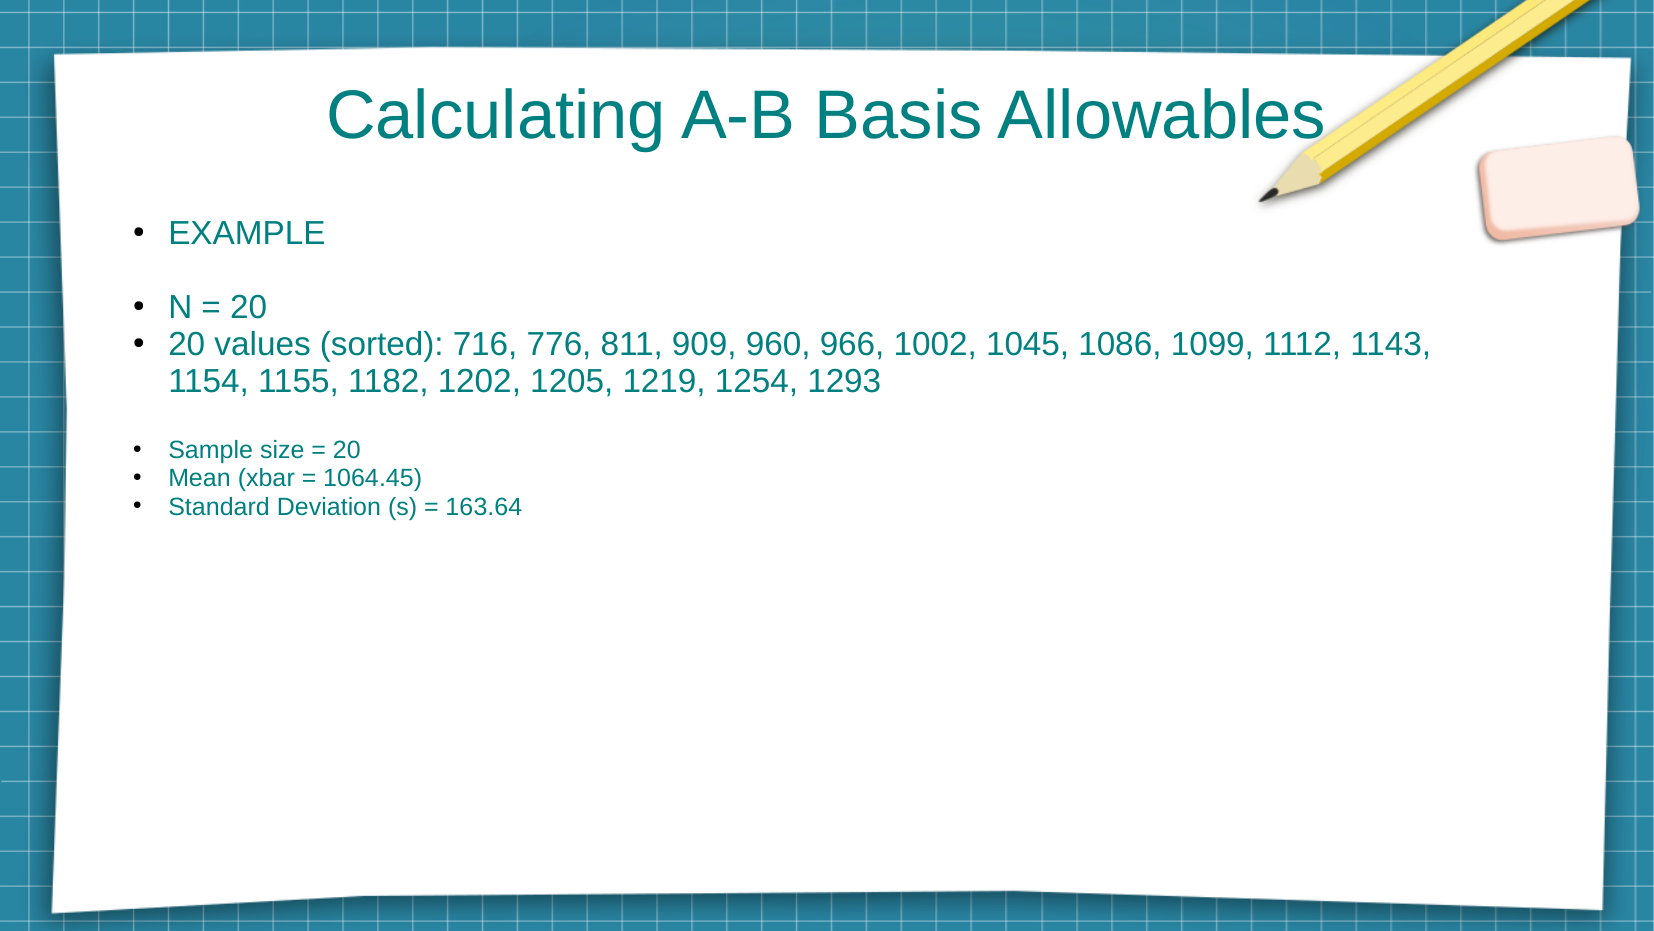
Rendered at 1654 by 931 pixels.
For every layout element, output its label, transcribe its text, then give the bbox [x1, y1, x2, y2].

title Calculating A-B Basis Allowables [82, 37, 1571, 193]
text_box EXAMPLE N = 20 20 values (sorted): 716, 776, 811, 909, 960, 966, 1002, 1045, 1086, 1099, 1112, 1143, 1154, 1155, 1182, 1202, 1205, 1219, 1254, 1293 Sample size = 20 Mean (xbar = 1064.45) Standard Deviation (s) = 163.64 [118, 206, 1536, 810]
picture [0, 0, 1654, 931]
